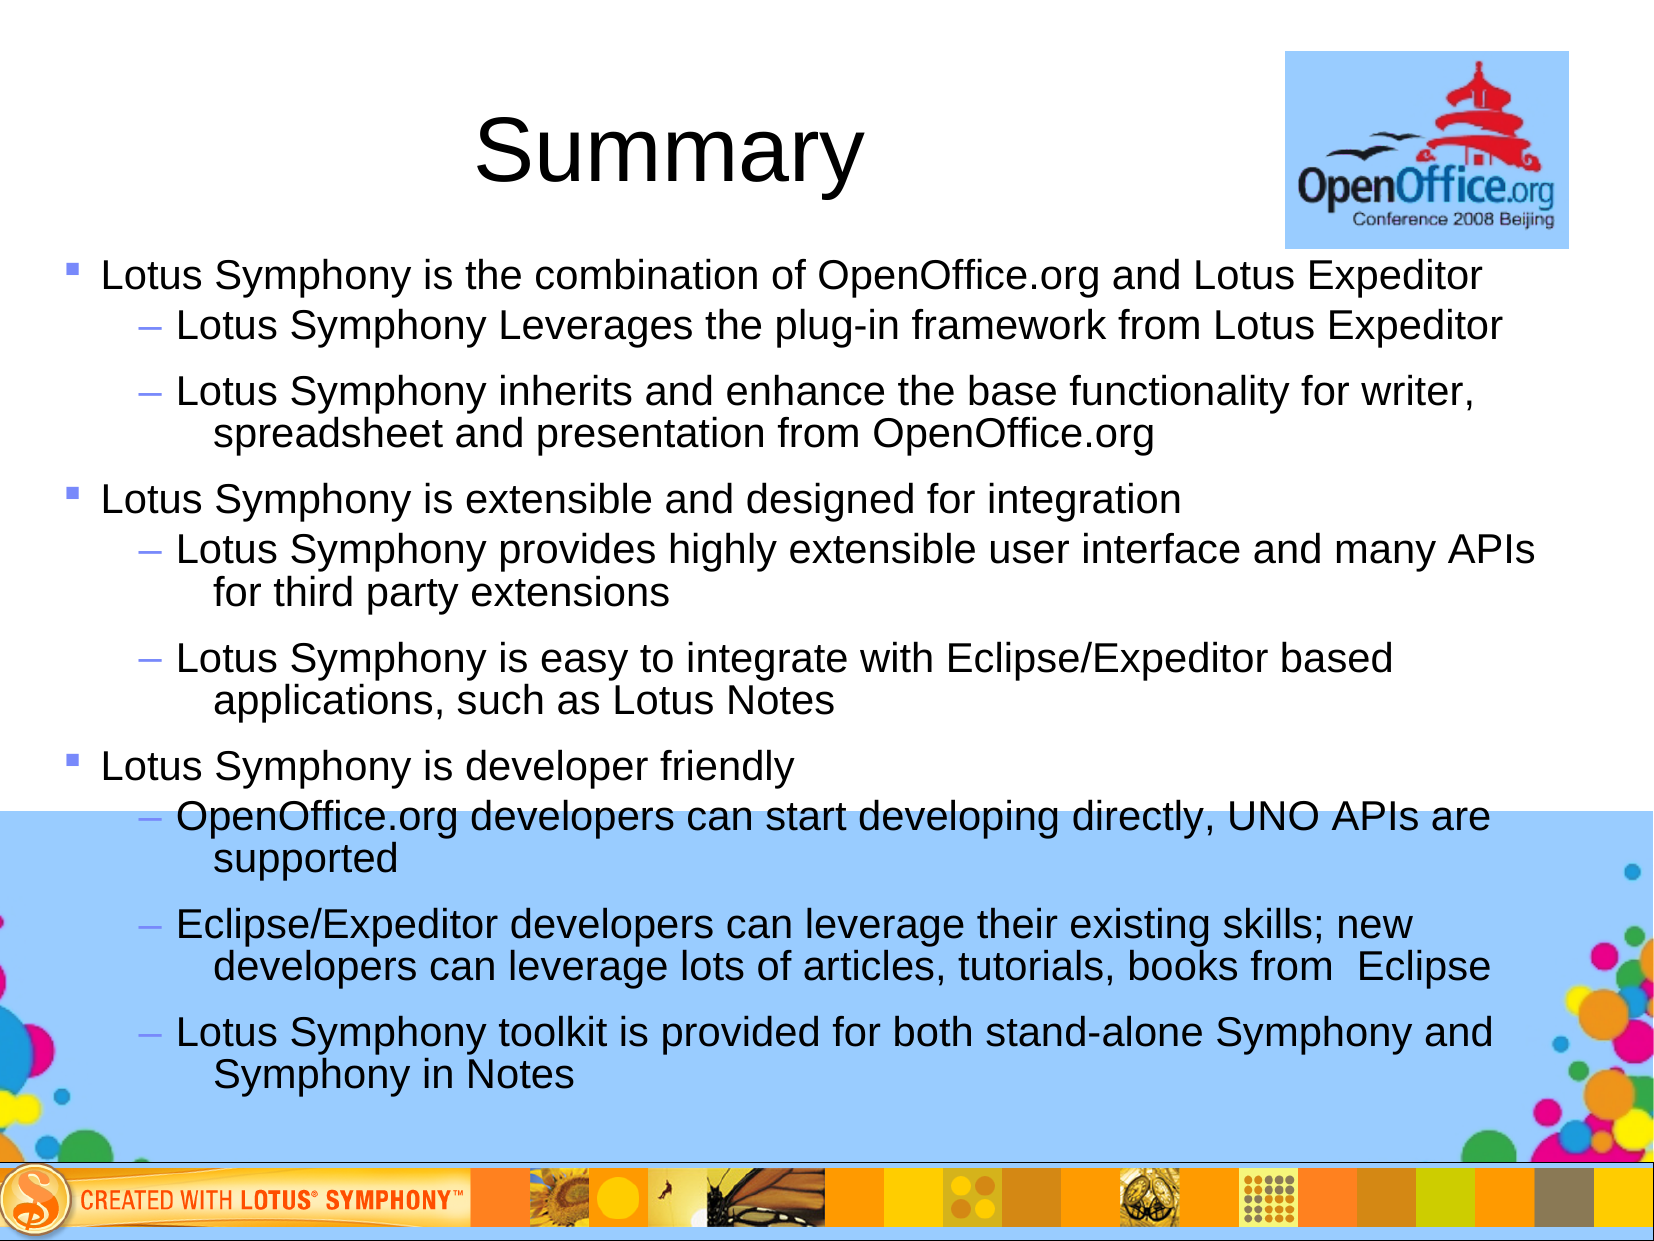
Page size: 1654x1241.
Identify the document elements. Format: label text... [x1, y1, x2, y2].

title Summary [82, 49, 1258, 255]
list Lotus Symphony is the combination of OpenOffice.org and Lotus Expeditor Lotus Symphony Leverages the plug-in framework from Lotus Expeditor Lotus Symphony inherits and enhance the base functionality for writer, spreadsheet and presentation from OpenOffice.org Lotus Symphony is extensible and designed for integration Lotus Symphony provides highly extensible user interface and many APIs for third party extensions Lotus Symphony is easy to integrate with Eclipse/Expeditor based applications, such as Lotus Notes Lotus Symphony is developer friendly OpenOffice.org developers can start developing directly, UNO APIs are supported Eclipse/Expeditor developers can leverage their existing skills; new developers can leverage lots of articles, tutorials, books from Eclipse Lotus Symphony toolkit is provided for both stand-alone Symphony and Symphony in Notes [63, 255, 1552, 1149]
picture [0, 810, 1654, 1162]
picture [0, 1163, 1653, 1240]
picture [1285, 51, 1569, 250]
